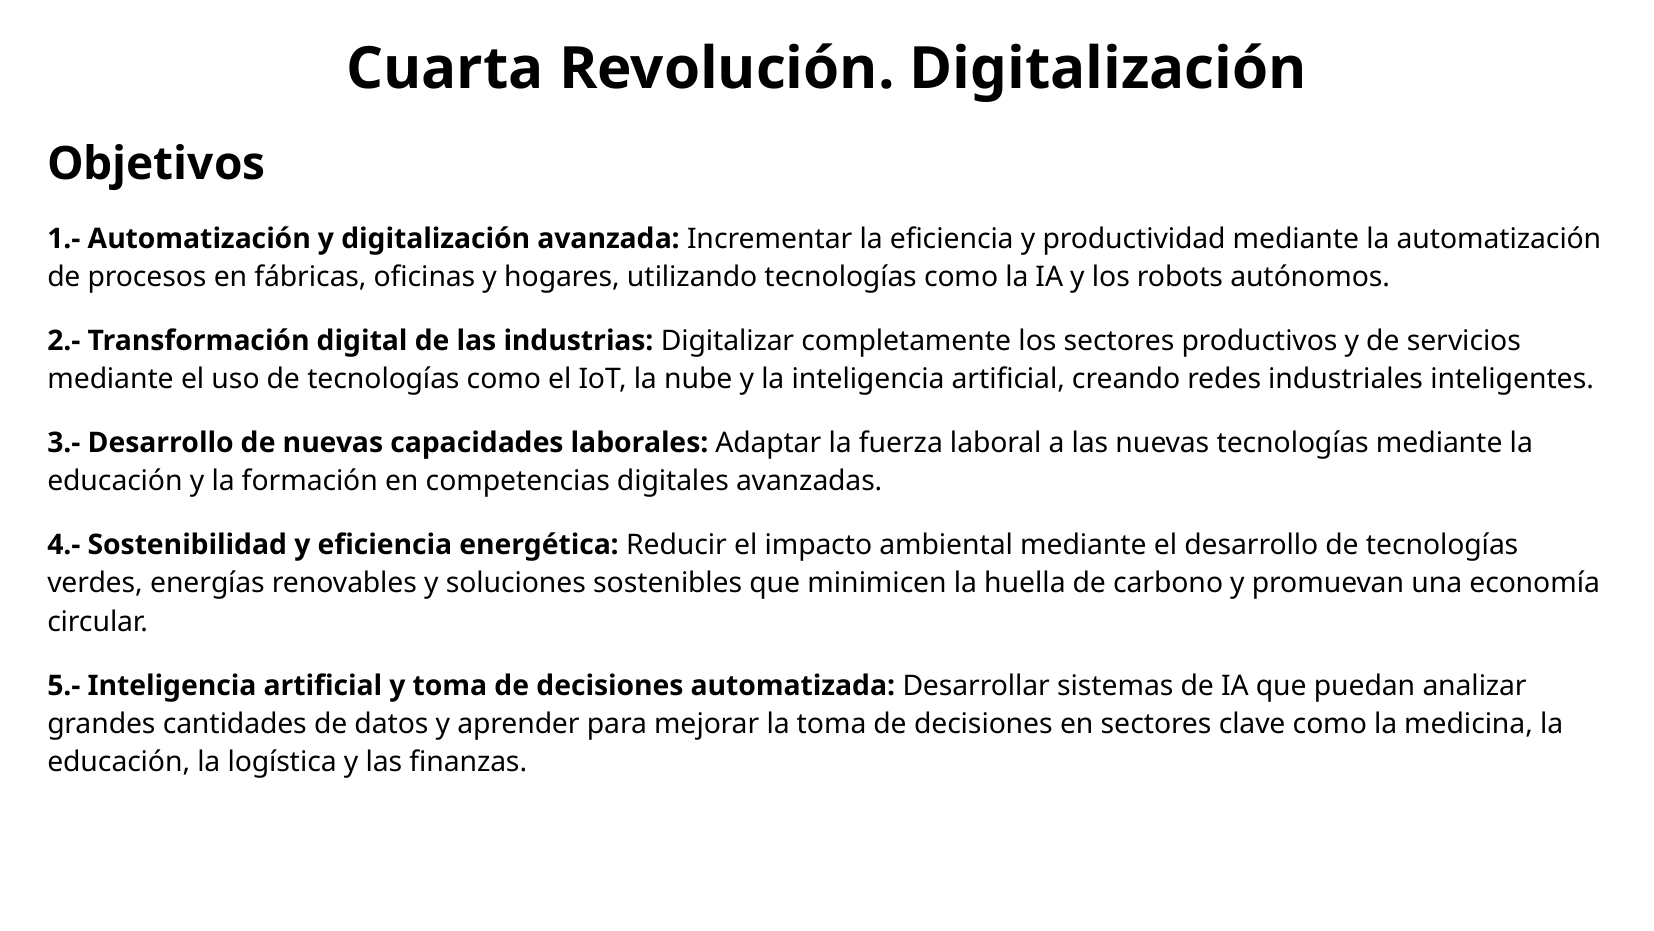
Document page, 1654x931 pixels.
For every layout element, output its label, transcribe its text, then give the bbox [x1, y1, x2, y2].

list Objetivos 1.- Automatización y digitalización avanzada: Incrementar la eficiencia y productividad mediante la automatización de procesos en fábricas, oficinas y hogares, utilizando tecnologías como la IA y los robots autónomos. 2.- Transformación digital de las industrias: Digitalizar completamente los sectores productivos y de servicios mediante el uso de tecnologías como el IoT, la nube y la inteligencia artificial, creando redes industriales inteligentes. 3.- Desarrollo de nuevas capacidades laborales: Adaptar la fuerza laboral a las nuevas tecnologías mediante la educación y la formación en competencias digitales avanzadas. 4.- Sostenibilidad y eficiencia energética: Reducir el impacto ambiental mediante el desarrollo de tecnologías verdes, energías renovables y soluciones sostenibles que minimicen la huella de carbono y promuevan una economía circular. 5.- Inteligencia artificial y toma de decisiones automatizada: Desarrollar sistemas de IA que puedan analizar grandes cantidades de datos y aprender para mejorar la toma de decisiones en sectores clave como la medicina, la educación, la logística y las finanzas. [47, 129, 1607, 863]
title Cuarta Revolución. Digitalización [82, 13, 1571, 119]
